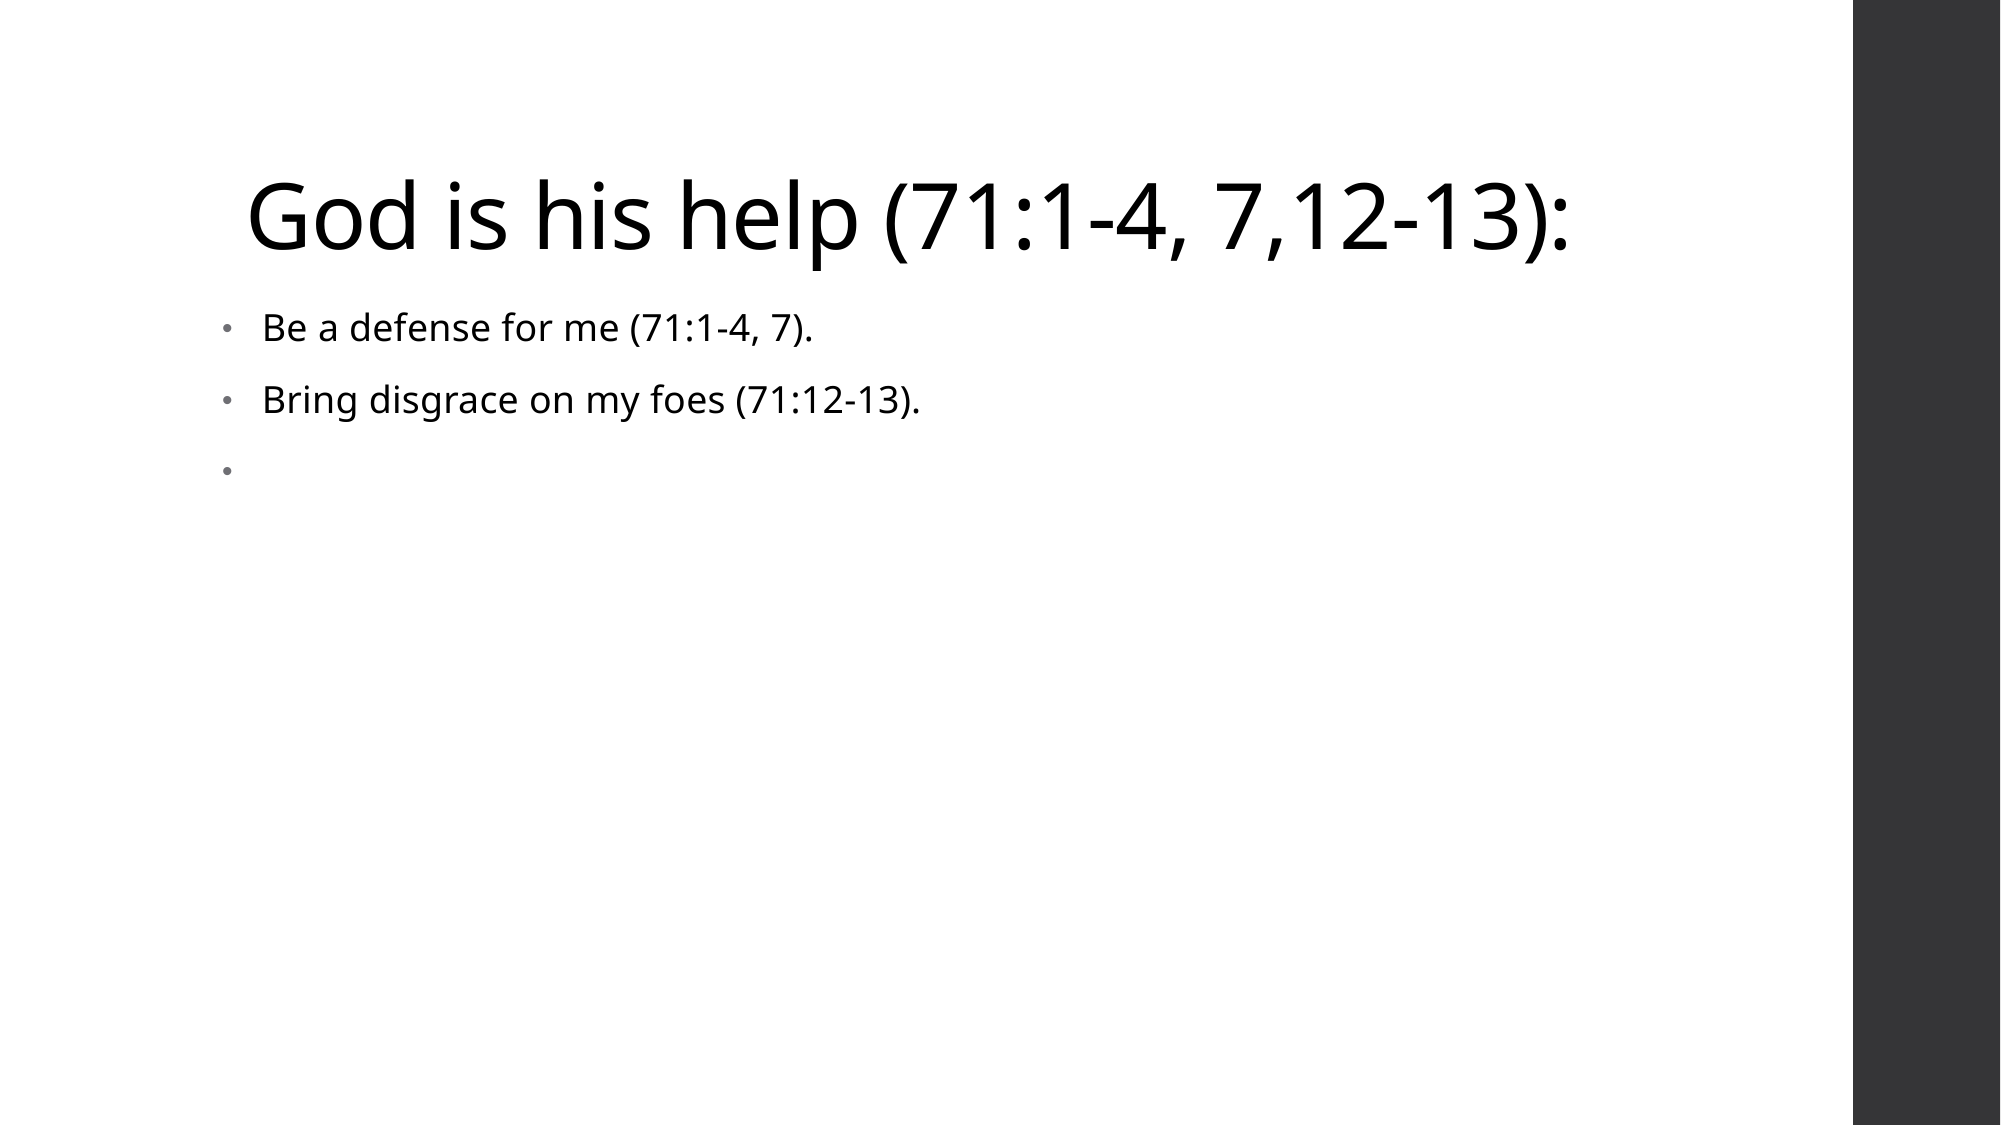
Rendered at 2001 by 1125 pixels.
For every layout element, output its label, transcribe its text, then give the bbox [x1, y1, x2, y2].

title God is his help (71:1-4, 7,12-13): [206, 60, 1797, 278]
list Be a defense for me (71:1-4, 7). Bring disgrace on my foes (71:12-13). [206, 299, 1617, 1014]
